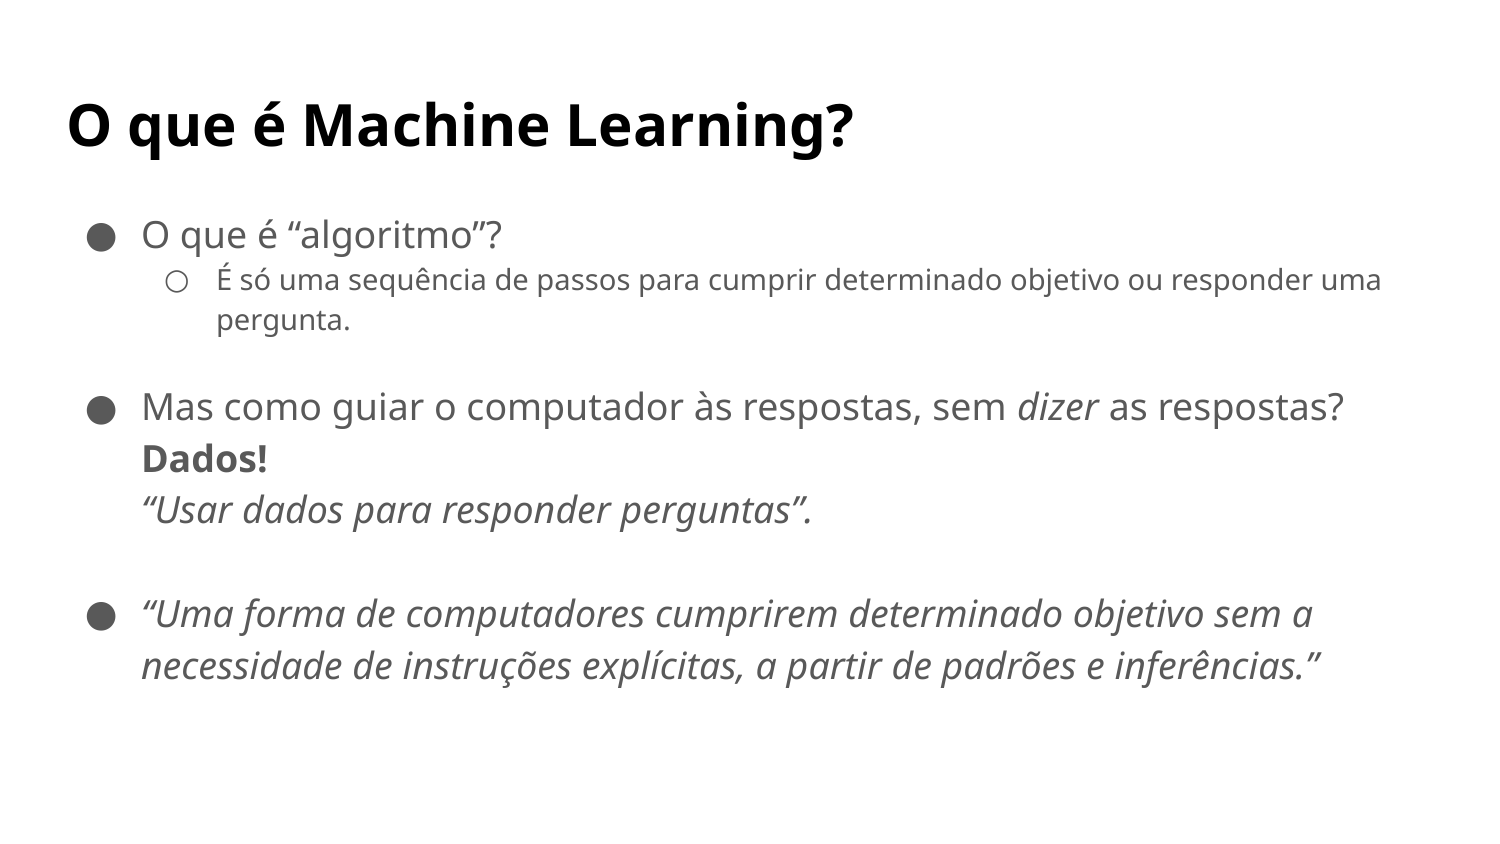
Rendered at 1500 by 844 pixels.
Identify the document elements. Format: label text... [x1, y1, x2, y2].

list O que é “algoritmo”? É só uma sequência de passos para cumprir determinado objetivo ou responder uma pergunta. Mas como guiar o computador às respostas, sem dizer as respostas? Dados! “Usar dados para responder perguntas”. “Uma forma de computadores cumprirem determinado objetivo sem a necessidade de instruções explícitas, a partir de padrões e inferências.” [51, 189, 1449, 750]
title O que é Machine Learning? [51, 72, 1449, 167]
